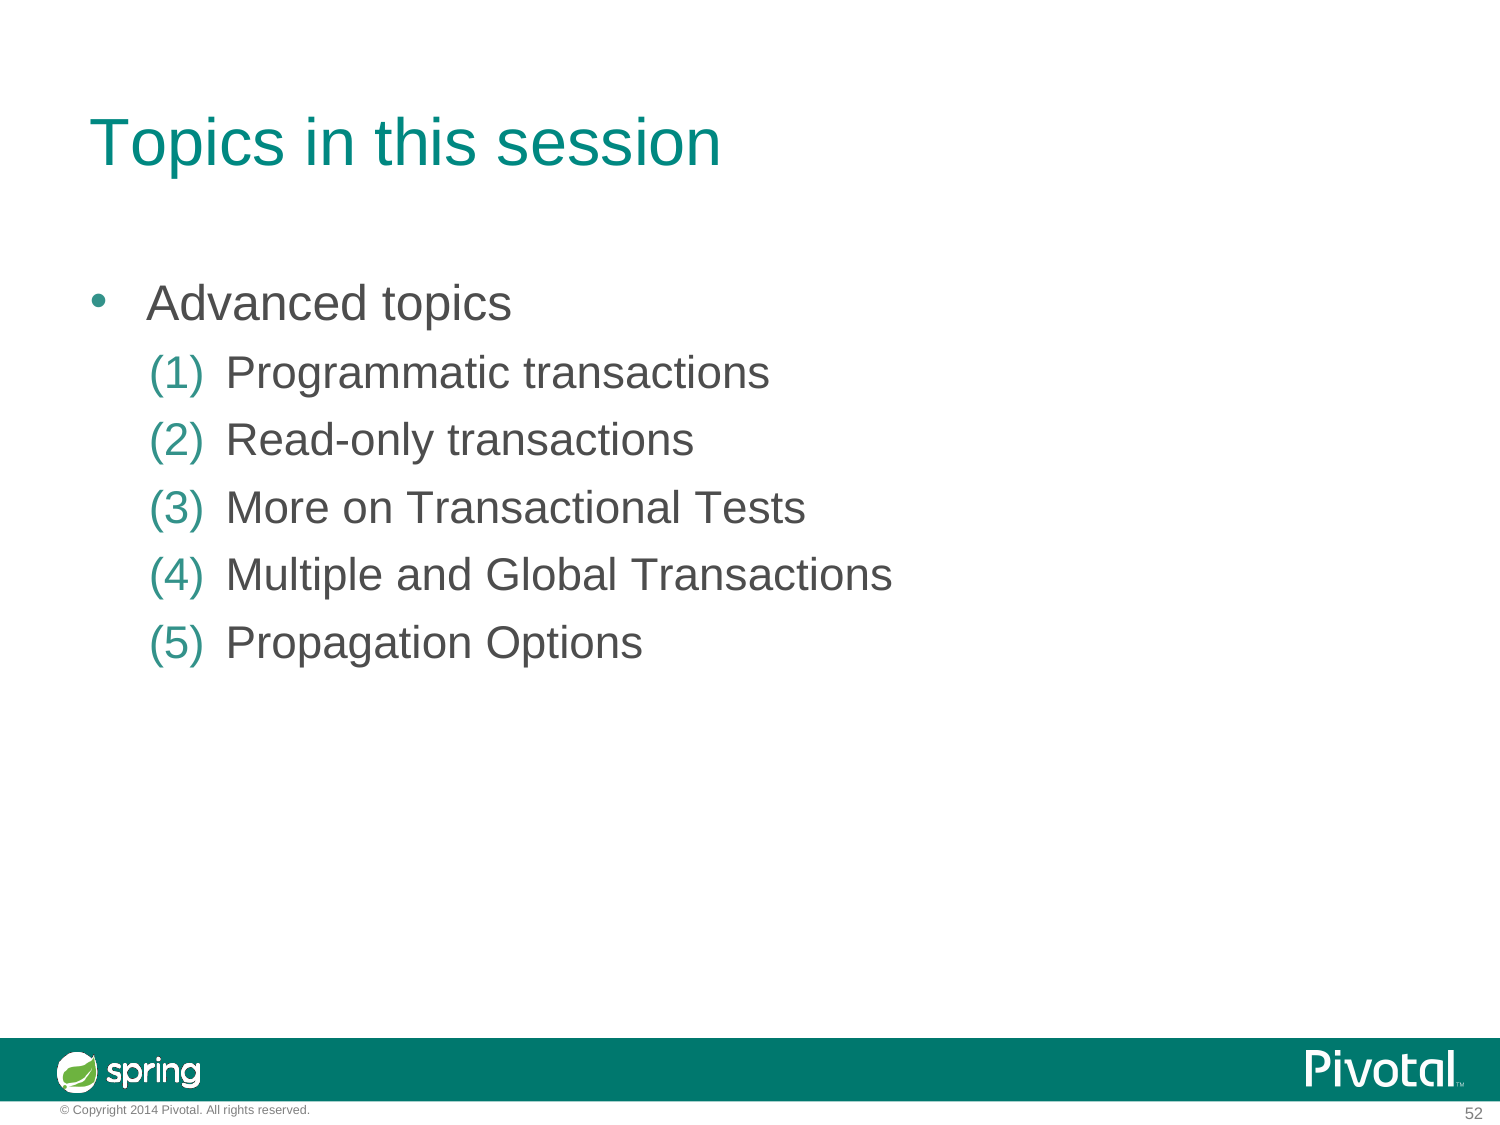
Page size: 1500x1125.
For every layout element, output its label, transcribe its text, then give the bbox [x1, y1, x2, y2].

title Topics in this session [75, 91, 1426, 187]
picture [32, 1041, 210, 1103]
picture [1306, 1050, 1464, 1087]
list Advanced topics Programmatic transactions Read-only transactions More on Transactional Tests Multiple and Global Transactions Propagation Options [75, 262, 1426, 1005]
